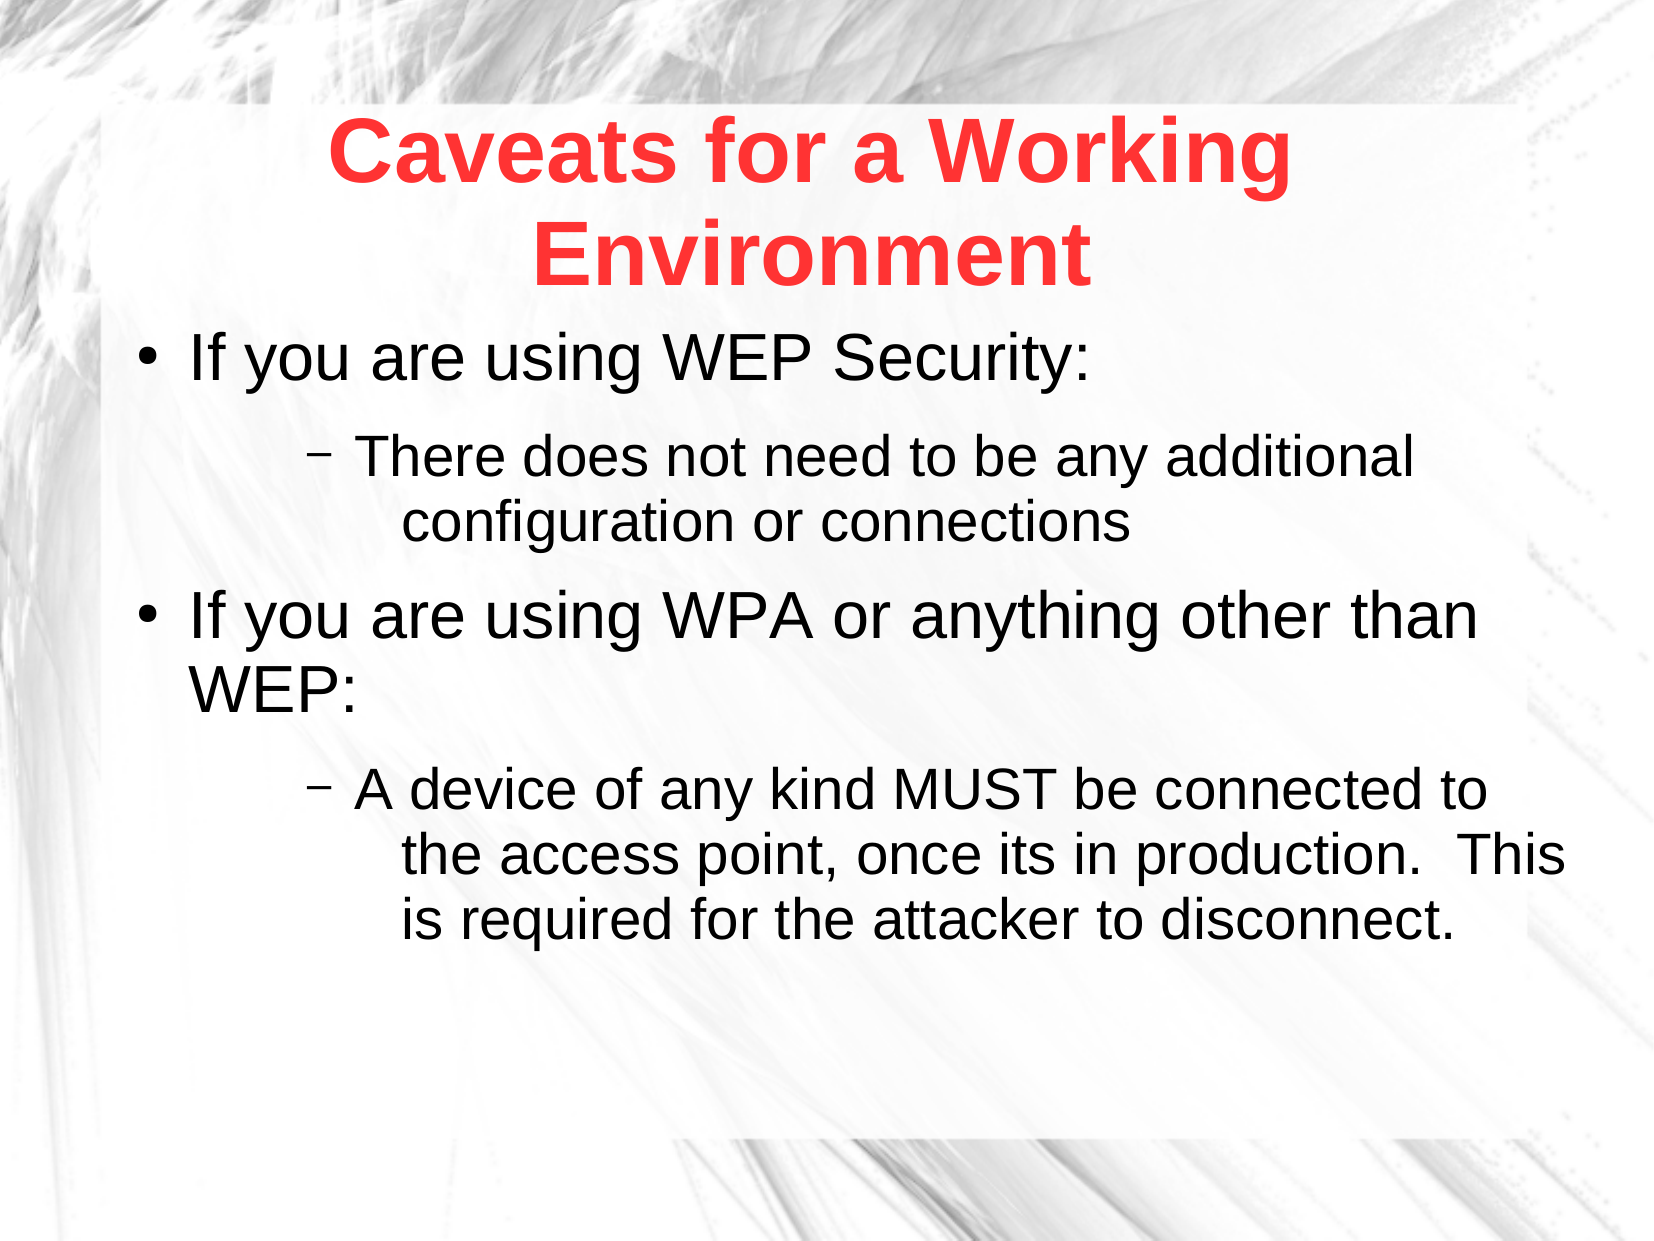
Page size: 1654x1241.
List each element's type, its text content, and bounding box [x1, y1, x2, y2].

title Caveats for a Working Environment [118, 99, 1506, 305]
list If you are using WEP Security: There does not need to be any additional configuration or connections If you are using WPA or anything other than WEP: A device of any kind MUST be connected to the access point, once its in production. This is required for the attacker to disconnect. [118, 319, 1571, 952]
picture [0, 0, 1654, 1241]
